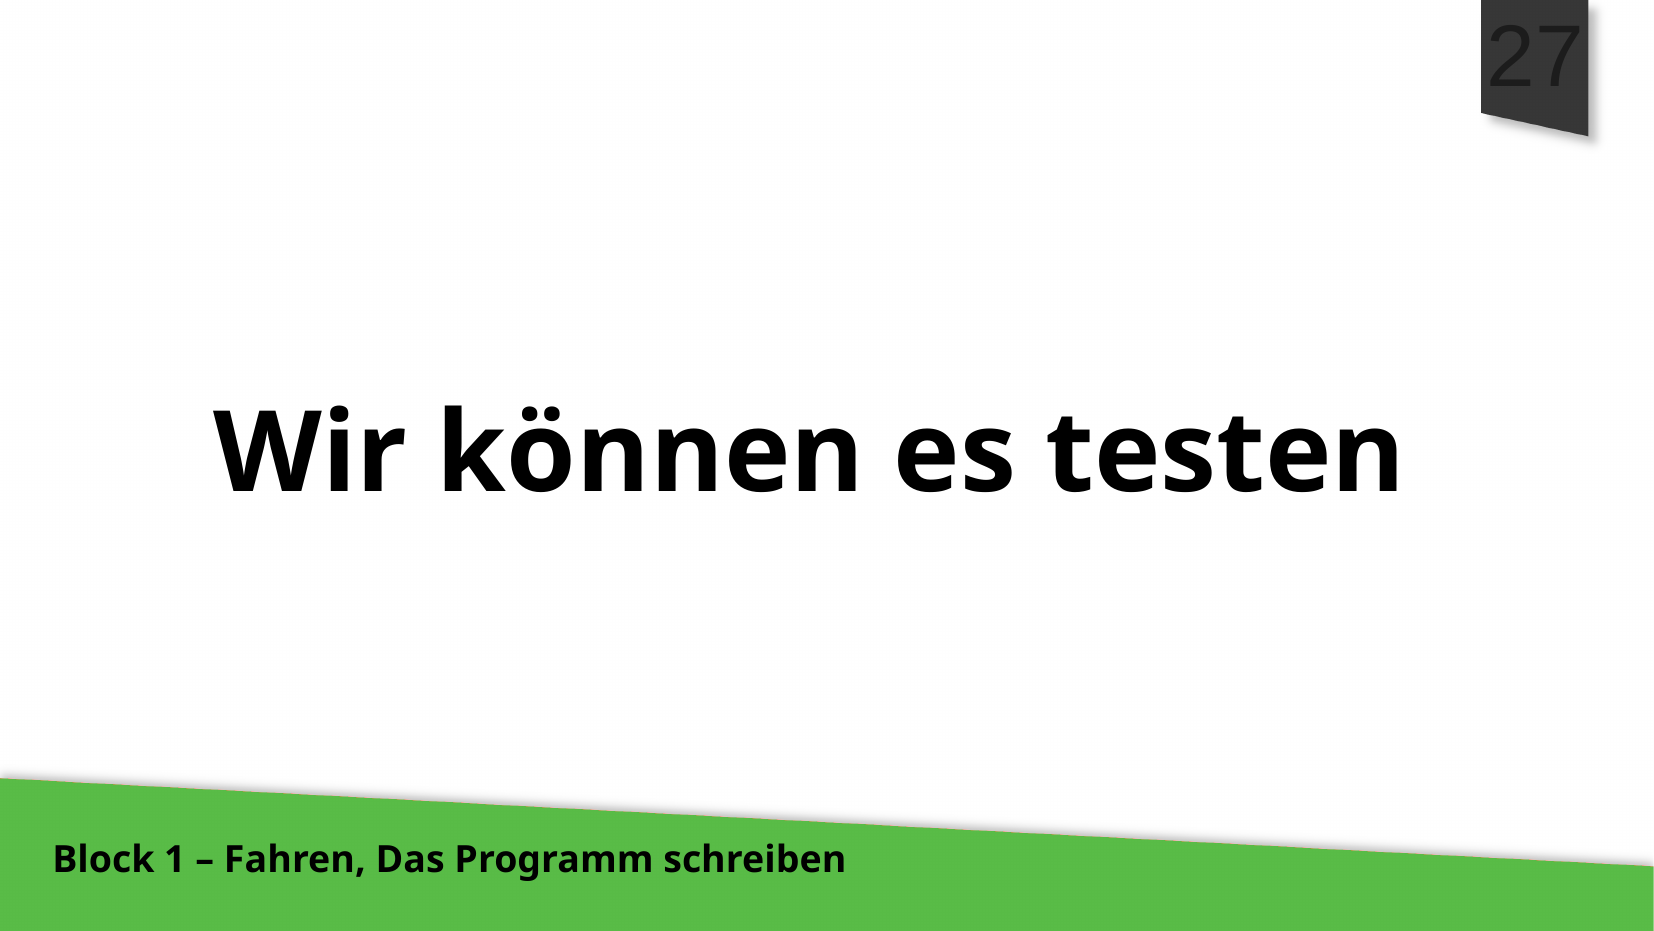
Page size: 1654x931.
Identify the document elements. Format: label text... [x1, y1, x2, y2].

text_box <number> [923, 0, 1599, 141]
picture [0, 0, 1654, 931]
text_box Block 1 – Fahren, Das Programm schreiben [37, 825, 863, 901]
title Wir können es testen [120, 369, 1501, 526]
